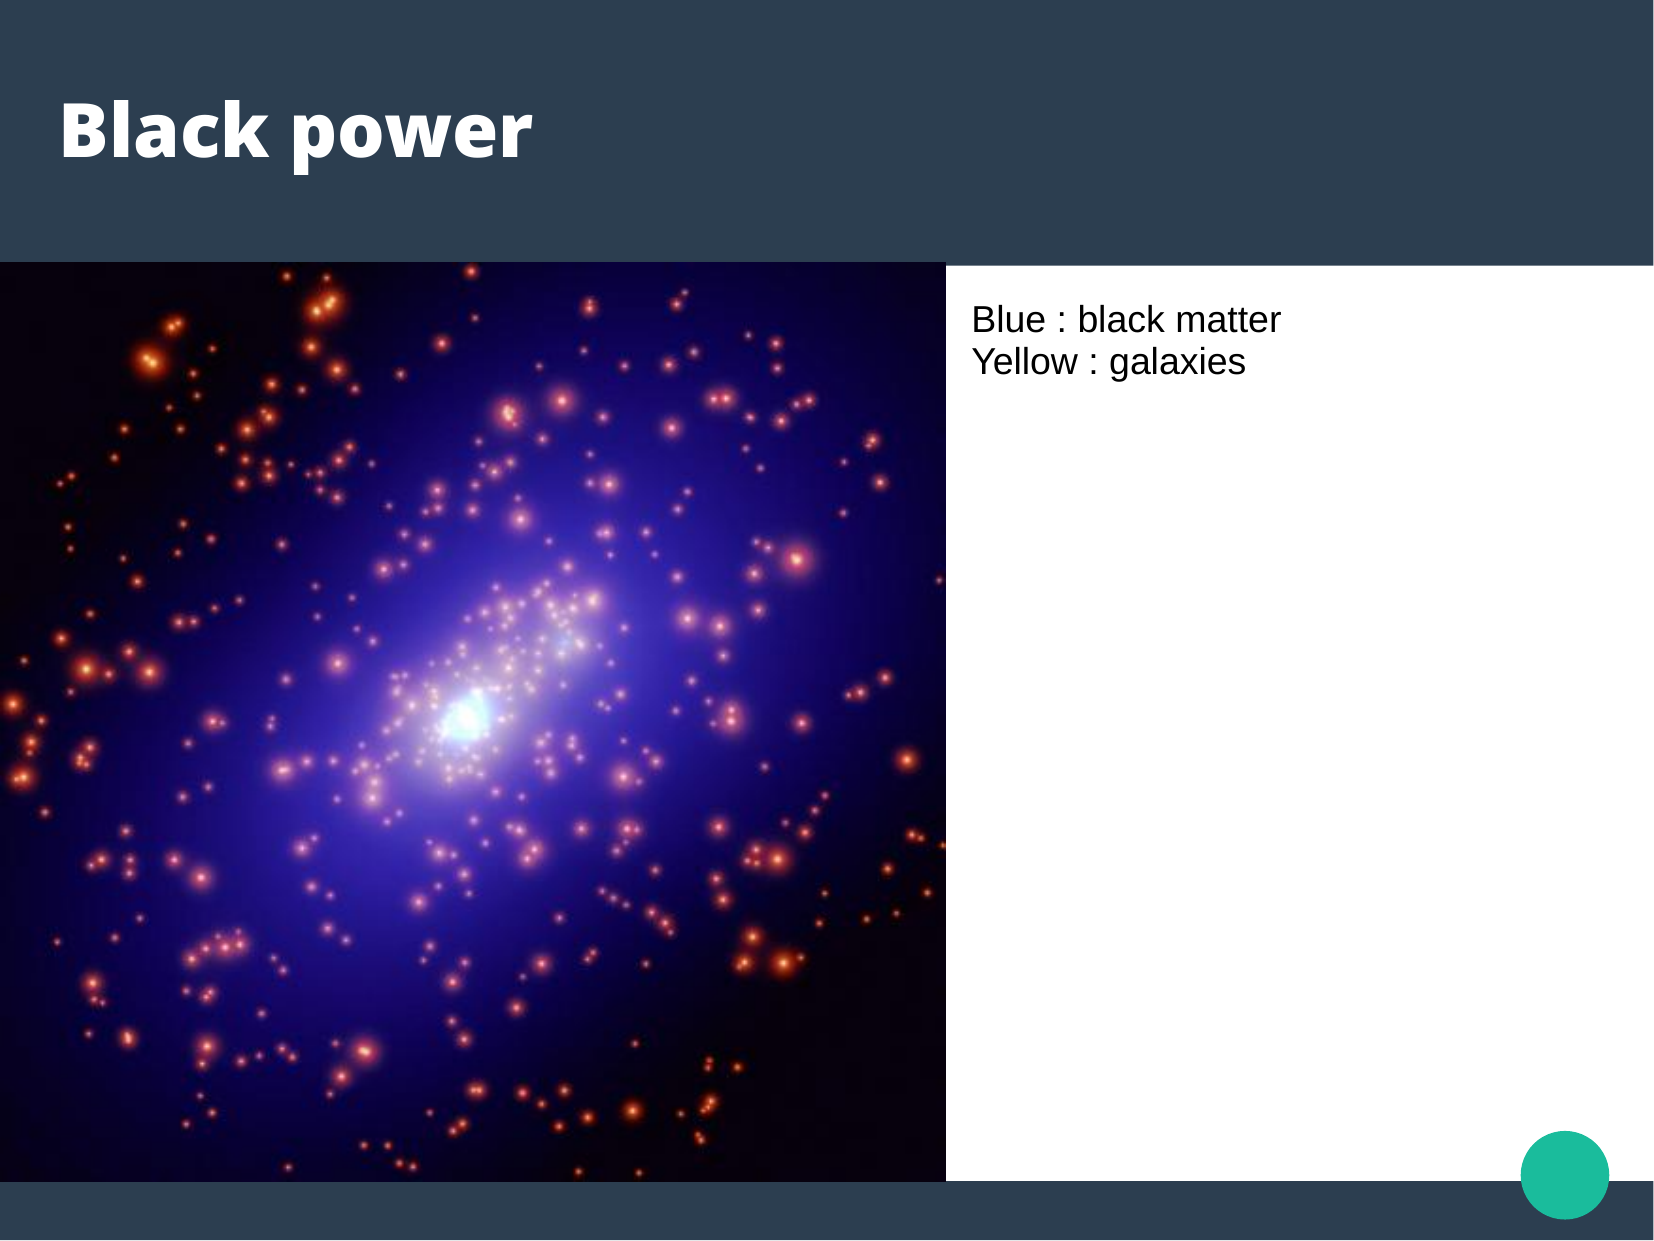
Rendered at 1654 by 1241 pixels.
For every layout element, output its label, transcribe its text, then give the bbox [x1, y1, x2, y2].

title Black power [59, 49, 1595, 207]
picture [0, 262, 946, 1182]
text_box Blue : black matter Yellow : galaxies [956, 290, 1536, 390]
